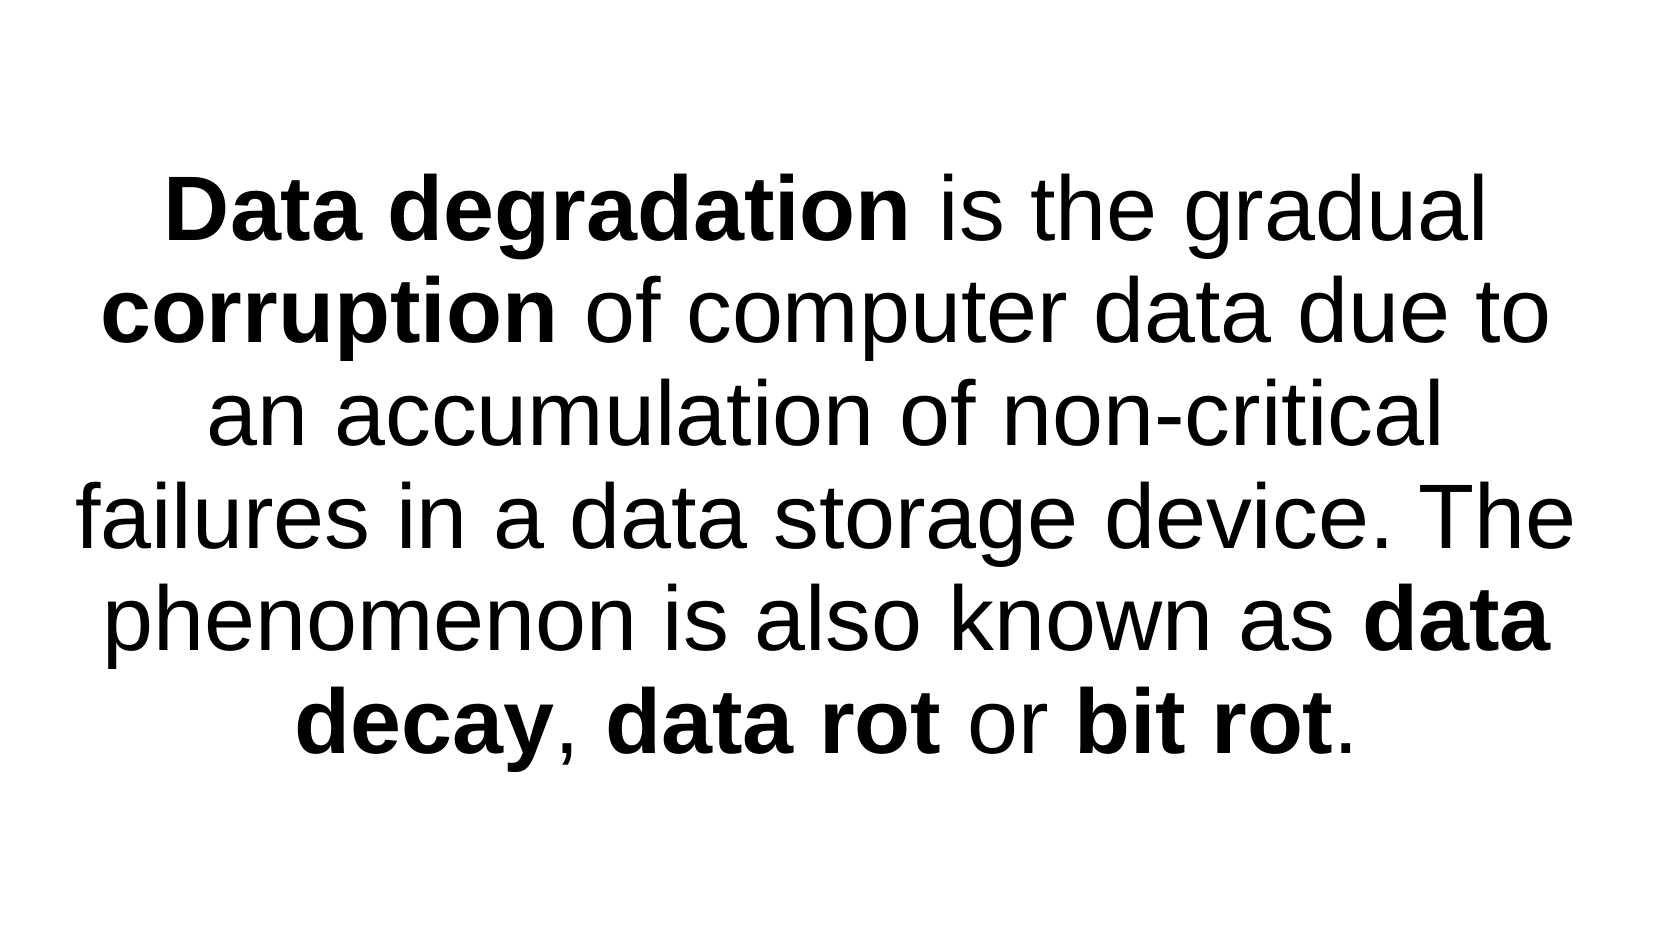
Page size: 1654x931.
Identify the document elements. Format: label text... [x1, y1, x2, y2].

title Data degradation is the gradual corruption of computer data due to an accumulation of non-critical failures in a data storage device. The phenomenon is also known as data decay, data rot or bit rot. [73, 41, 1581, 890]
